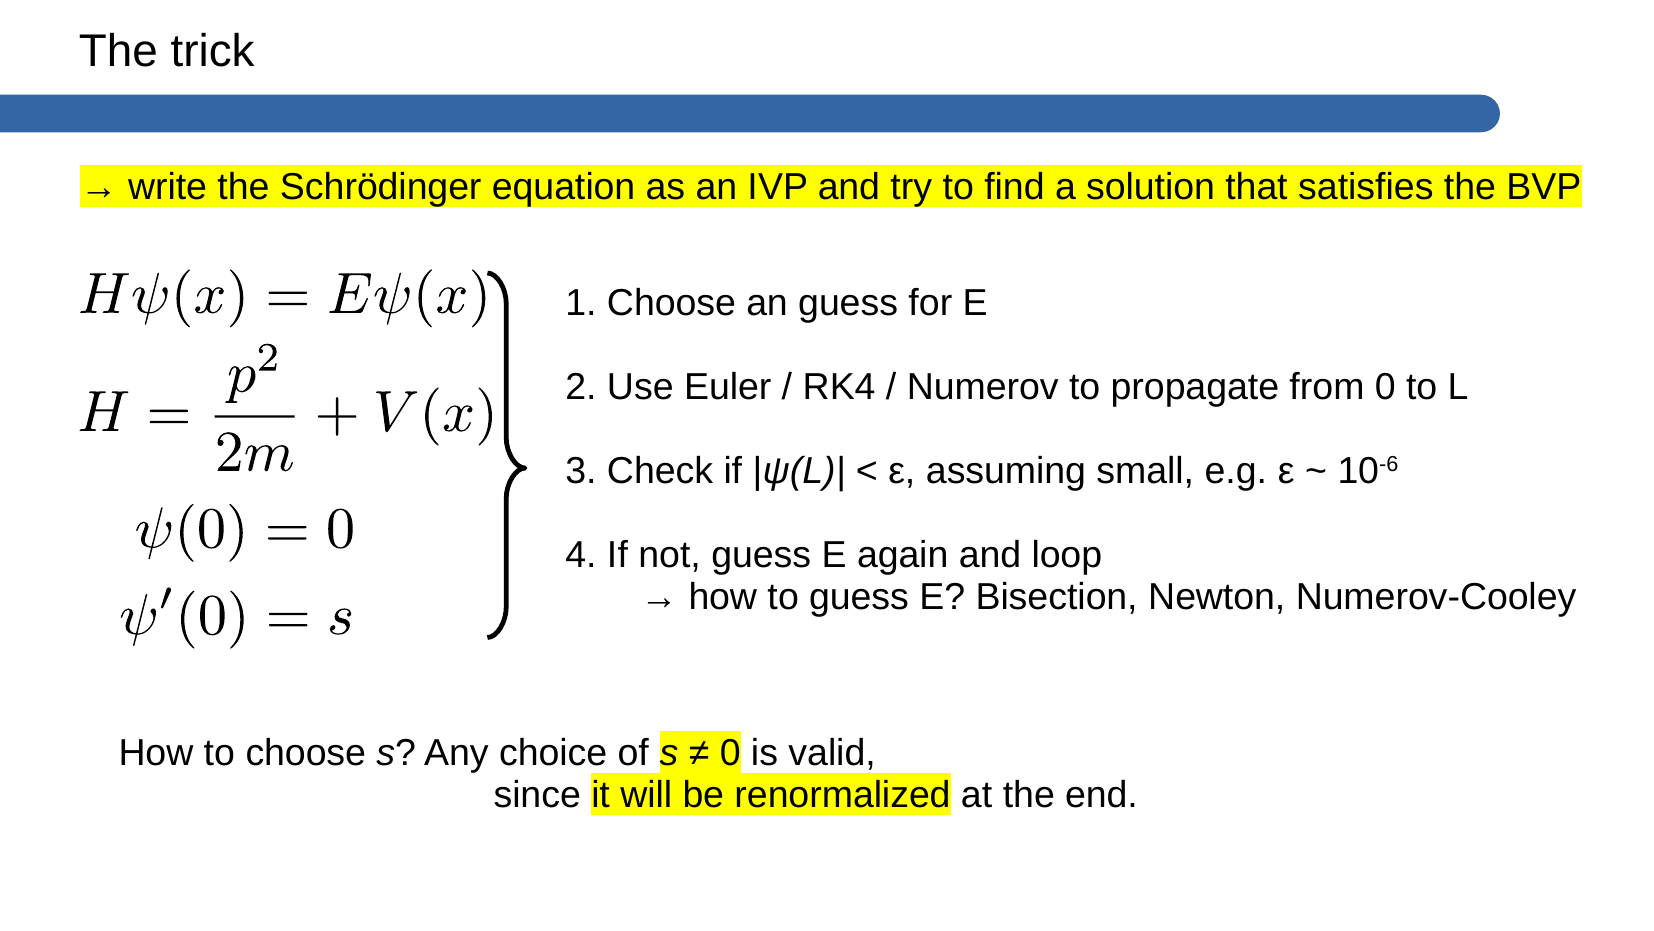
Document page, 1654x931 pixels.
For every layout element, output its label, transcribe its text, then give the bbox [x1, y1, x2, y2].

picture [132, 501, 355, 564]
picture [116, 585, 354, 651]
picture [75, 341, 495, 474]
picture [75, 267, 488, 330]
text_box How to choose s? Any choice of s ≠ 0 is valid, since it will be renormalized at the end. [103, 723, 1154, 823]
text_box 1. Choose an guess for E 2. Use Euler / RK4 / Numerov to propagate from 0 to L 3. Check if |ψ(L)| < ε, assuming small, e.g. ε ~ 10-6 4. If not, guess E again and loop → how to guess E? Bisection, Newton, Numerov-Cooley [550, 274, 1592, 626]
text_box → write the Schrödinger equation as an IVP and try to find a solution that satisfies the BVP [65, 158, 1613, 215]
title The trick [78, 25, 1568, 77]
